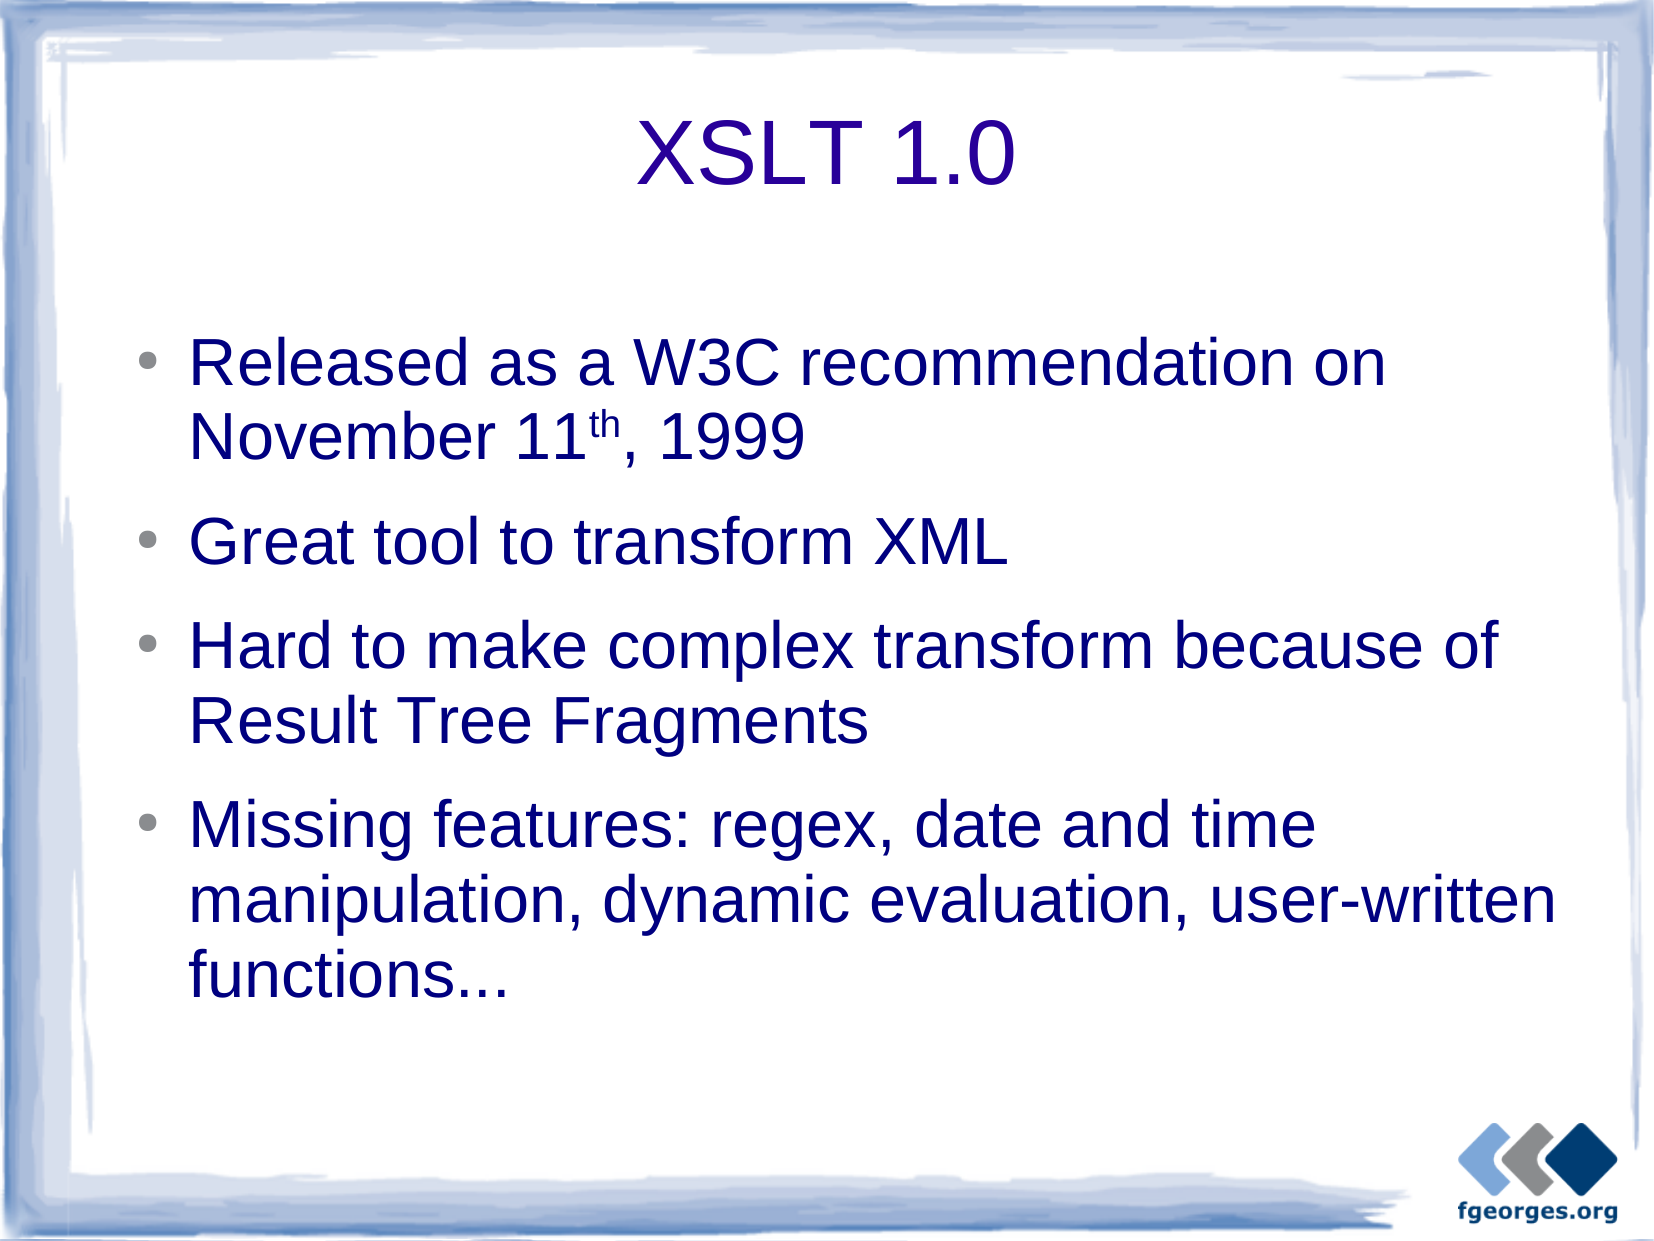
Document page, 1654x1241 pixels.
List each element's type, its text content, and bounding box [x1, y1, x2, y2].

title XSLT 1.0 [82, 49, 1571, 257]
picture [0, 0, 1654, 1241]
list Released as a W3C recommendation on November 11th, 1999 Great tool to transform XML Hard to make complex transform because of Result Tree Fragments Missing features: regex, date and time manipulation, dynamic evaluation, user-written functions... [118, 324, 1571, 1013]
